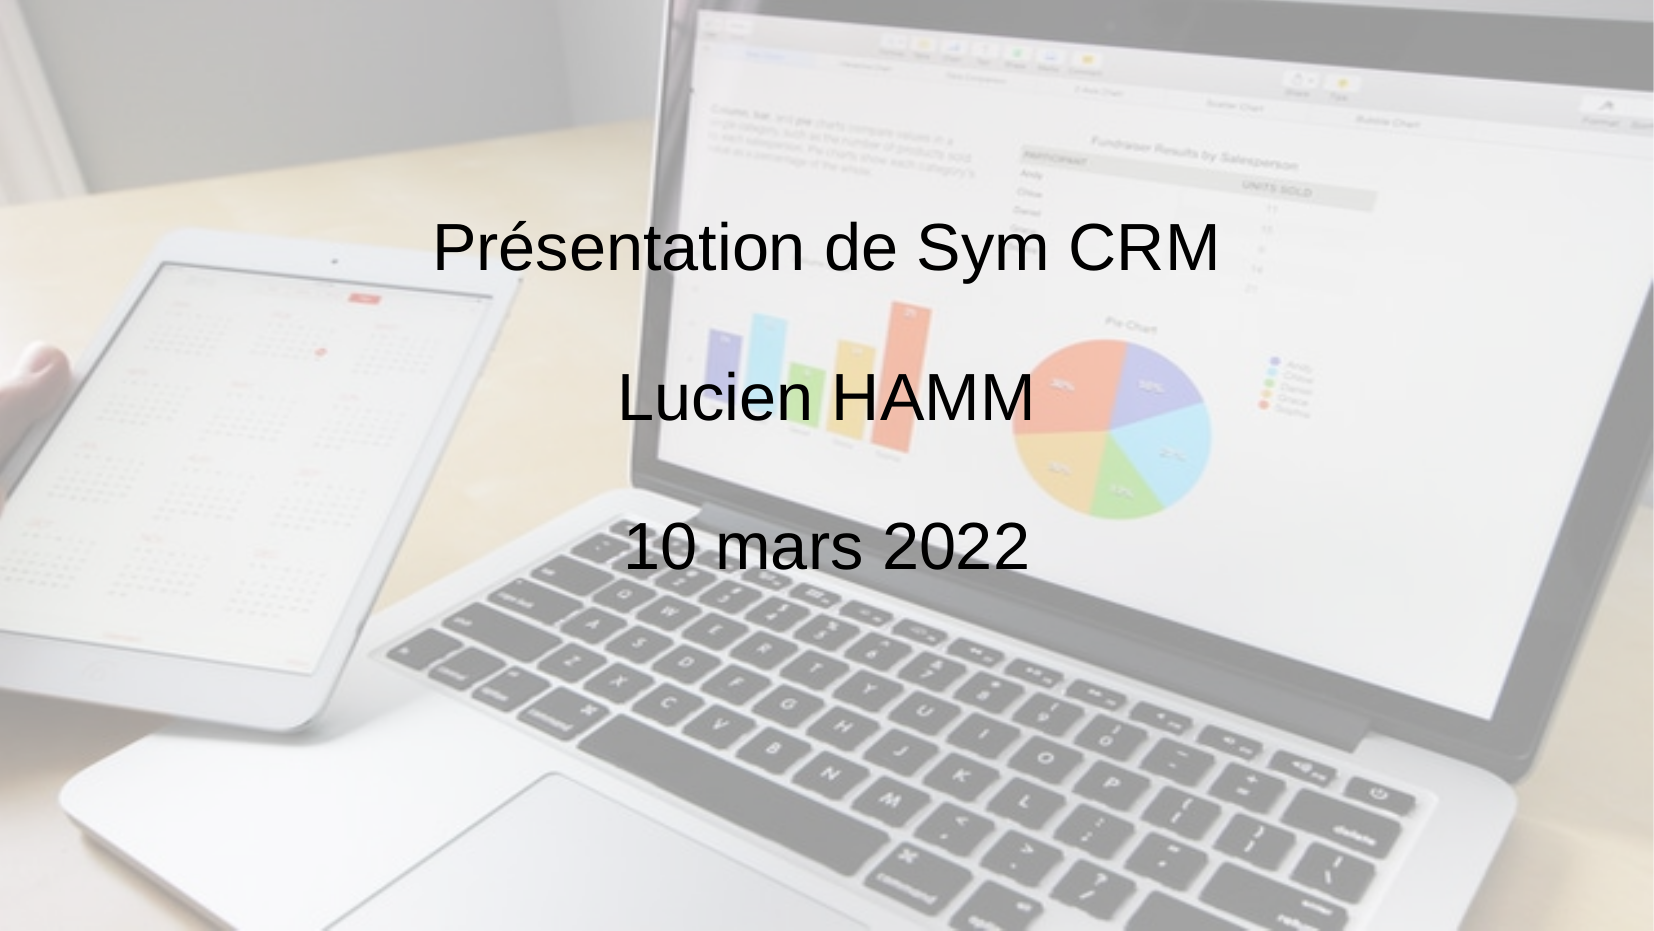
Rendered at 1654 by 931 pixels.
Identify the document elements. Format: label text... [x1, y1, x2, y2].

picture [0, 0, 1654, 931]
subtitle Présentation de Sym CRM Lucien HAMM 10 mars 2022 [82, 37, 1571, 757]
